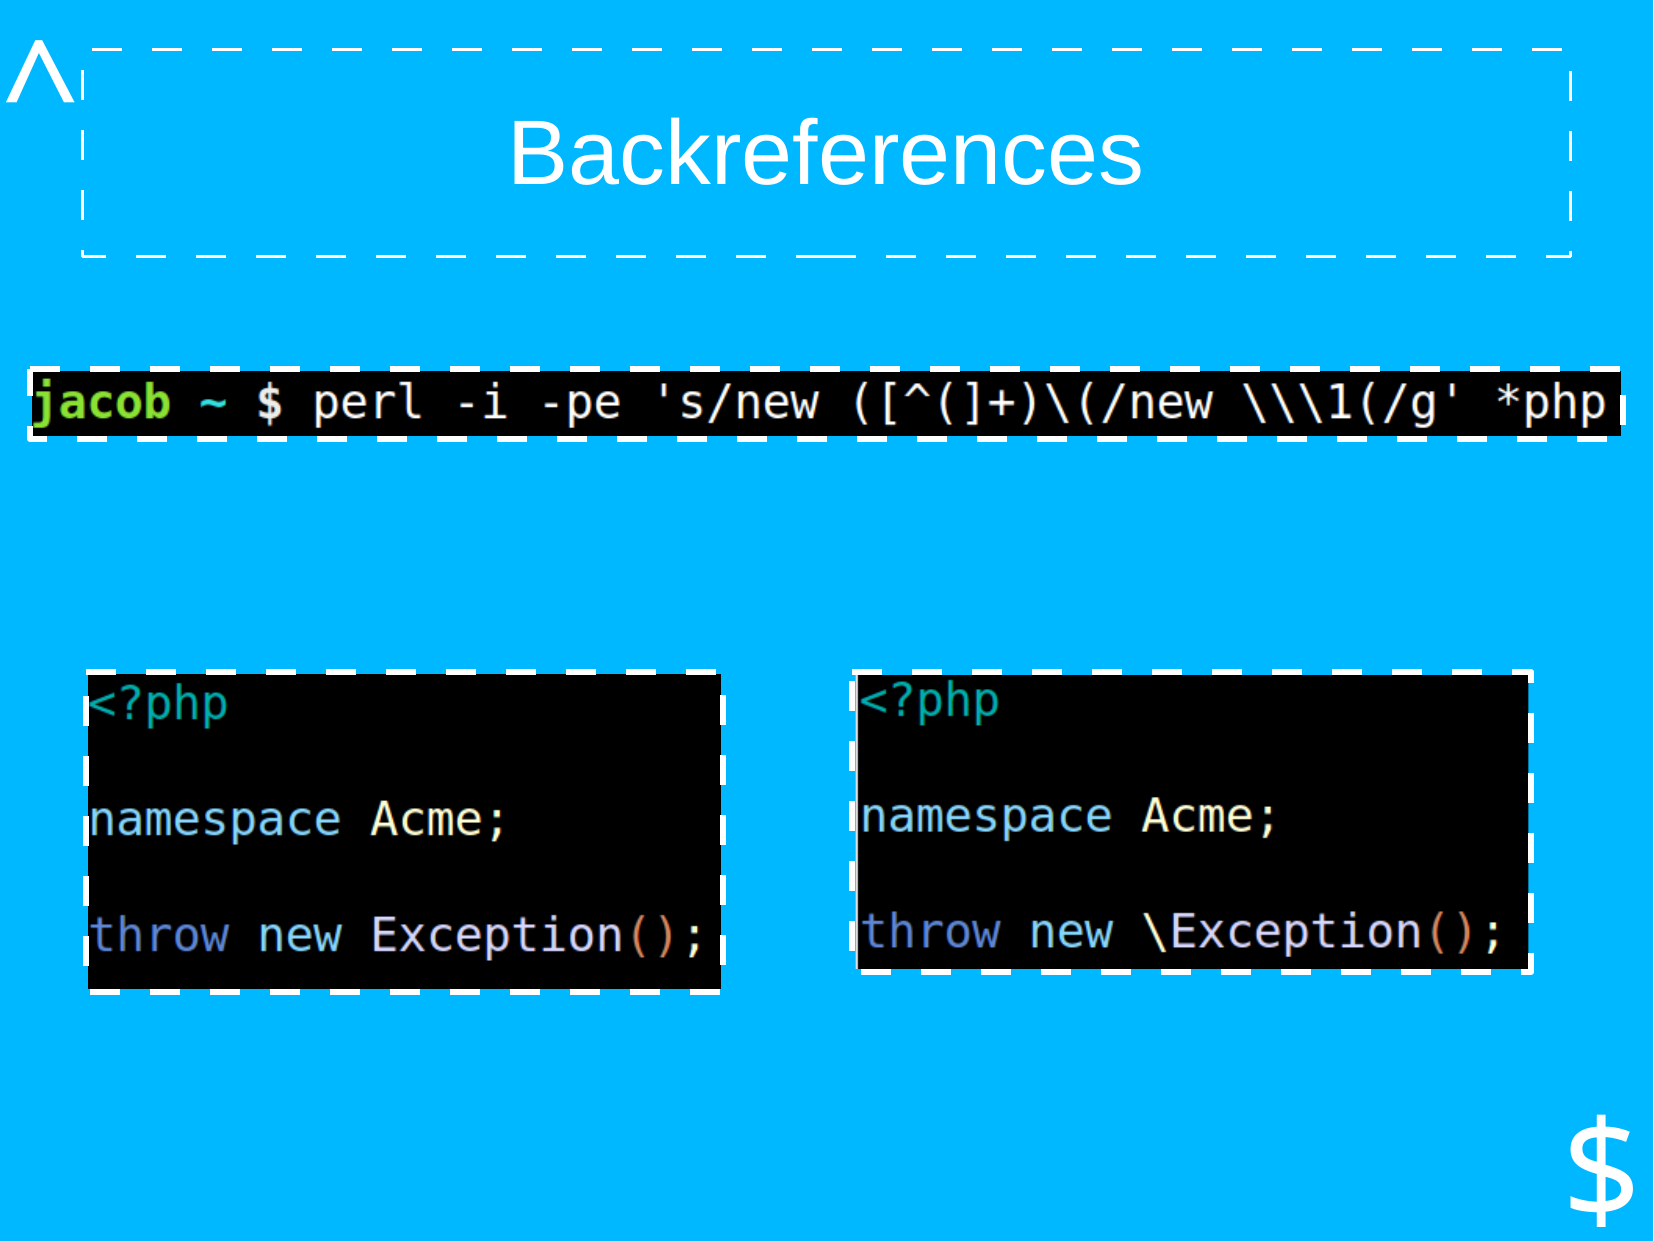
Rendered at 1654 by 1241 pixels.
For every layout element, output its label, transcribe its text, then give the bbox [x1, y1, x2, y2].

title Backreferences [82, 49, 1571, 257]
picture [855, 675, 1529, 969]
picture [88, 675, 721, 989]
picture [32, 371, 1621, 436]
